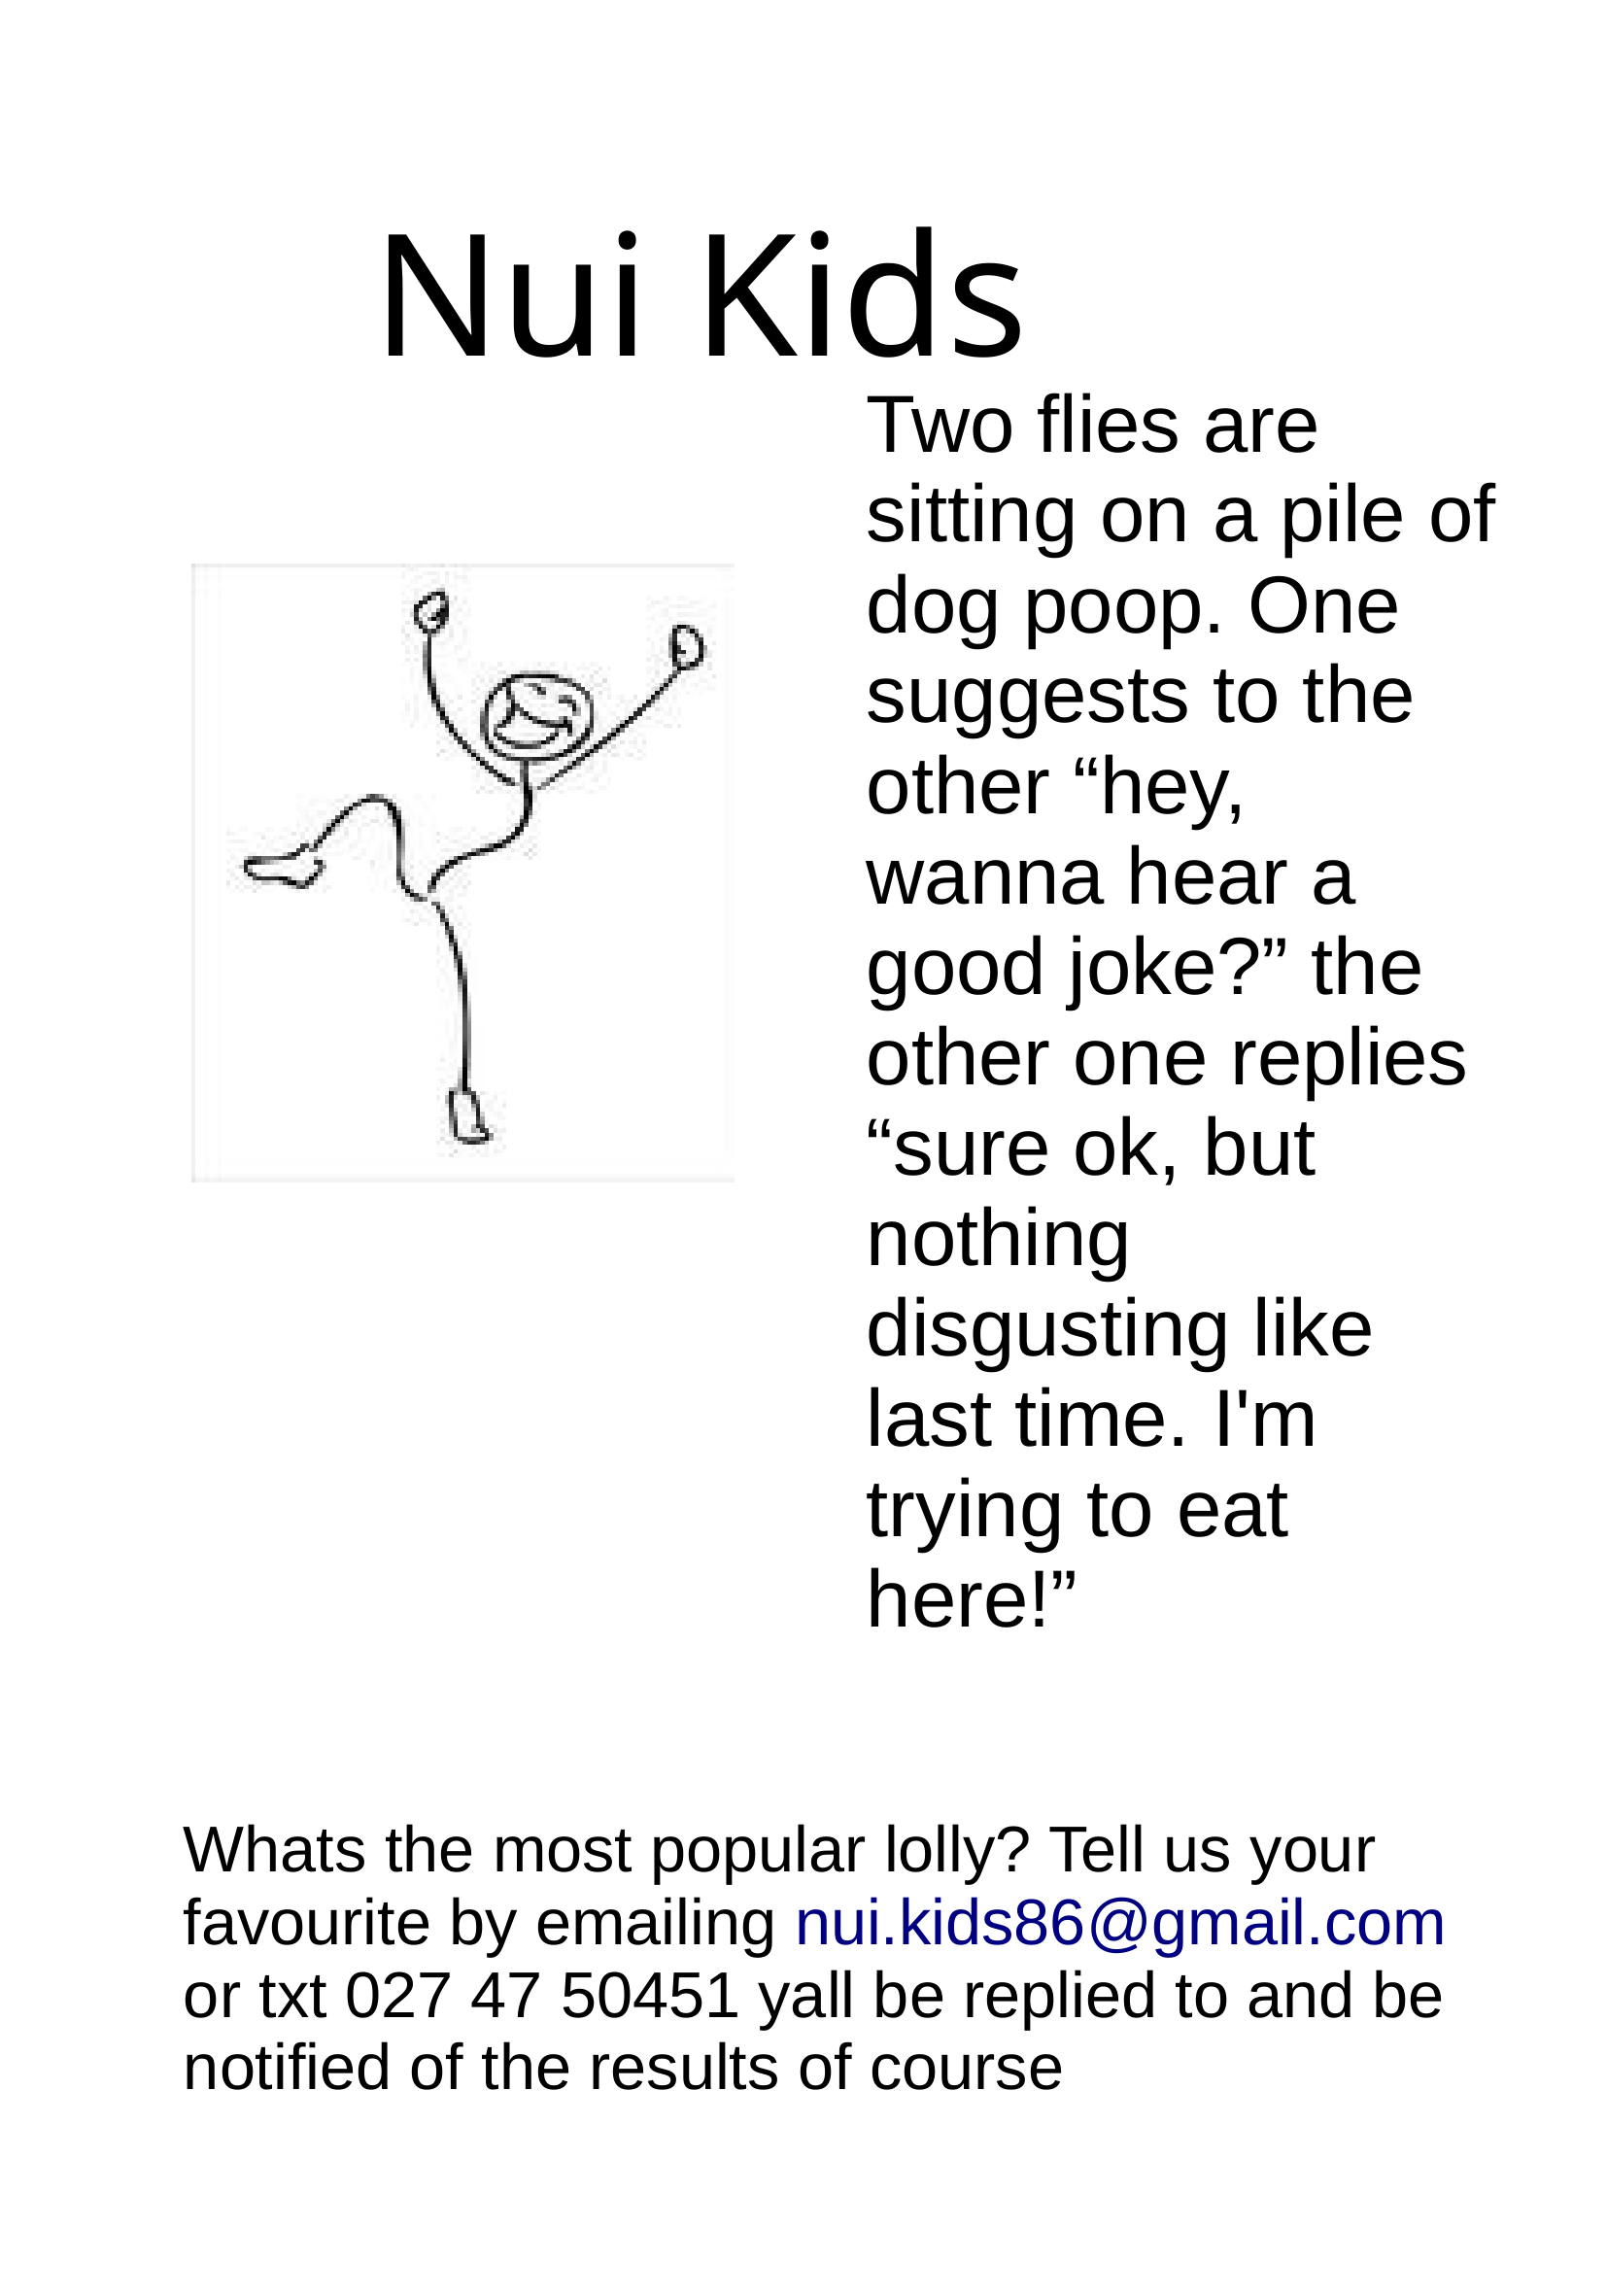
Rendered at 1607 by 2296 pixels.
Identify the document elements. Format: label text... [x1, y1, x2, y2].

list Whats the most popular lolly? Tell us your favourite by emailing nui.kids86@gmail.com or txt 027 47 50451 yall be replied to and be notified of the results of course [115, 1813, 1504, 2227]
picture [191, 564, 735, 1182]
list Two flies are sitting on a pile of dog poop. One suggests to the other “hey, wanna hear a good joke?” the other one replies “sure ok, but nothing disgusting like last time. I'm trying to eat here!” [798, 378, 1504, 1814]
title Nui Kids [0, 98, 1423, 483]
